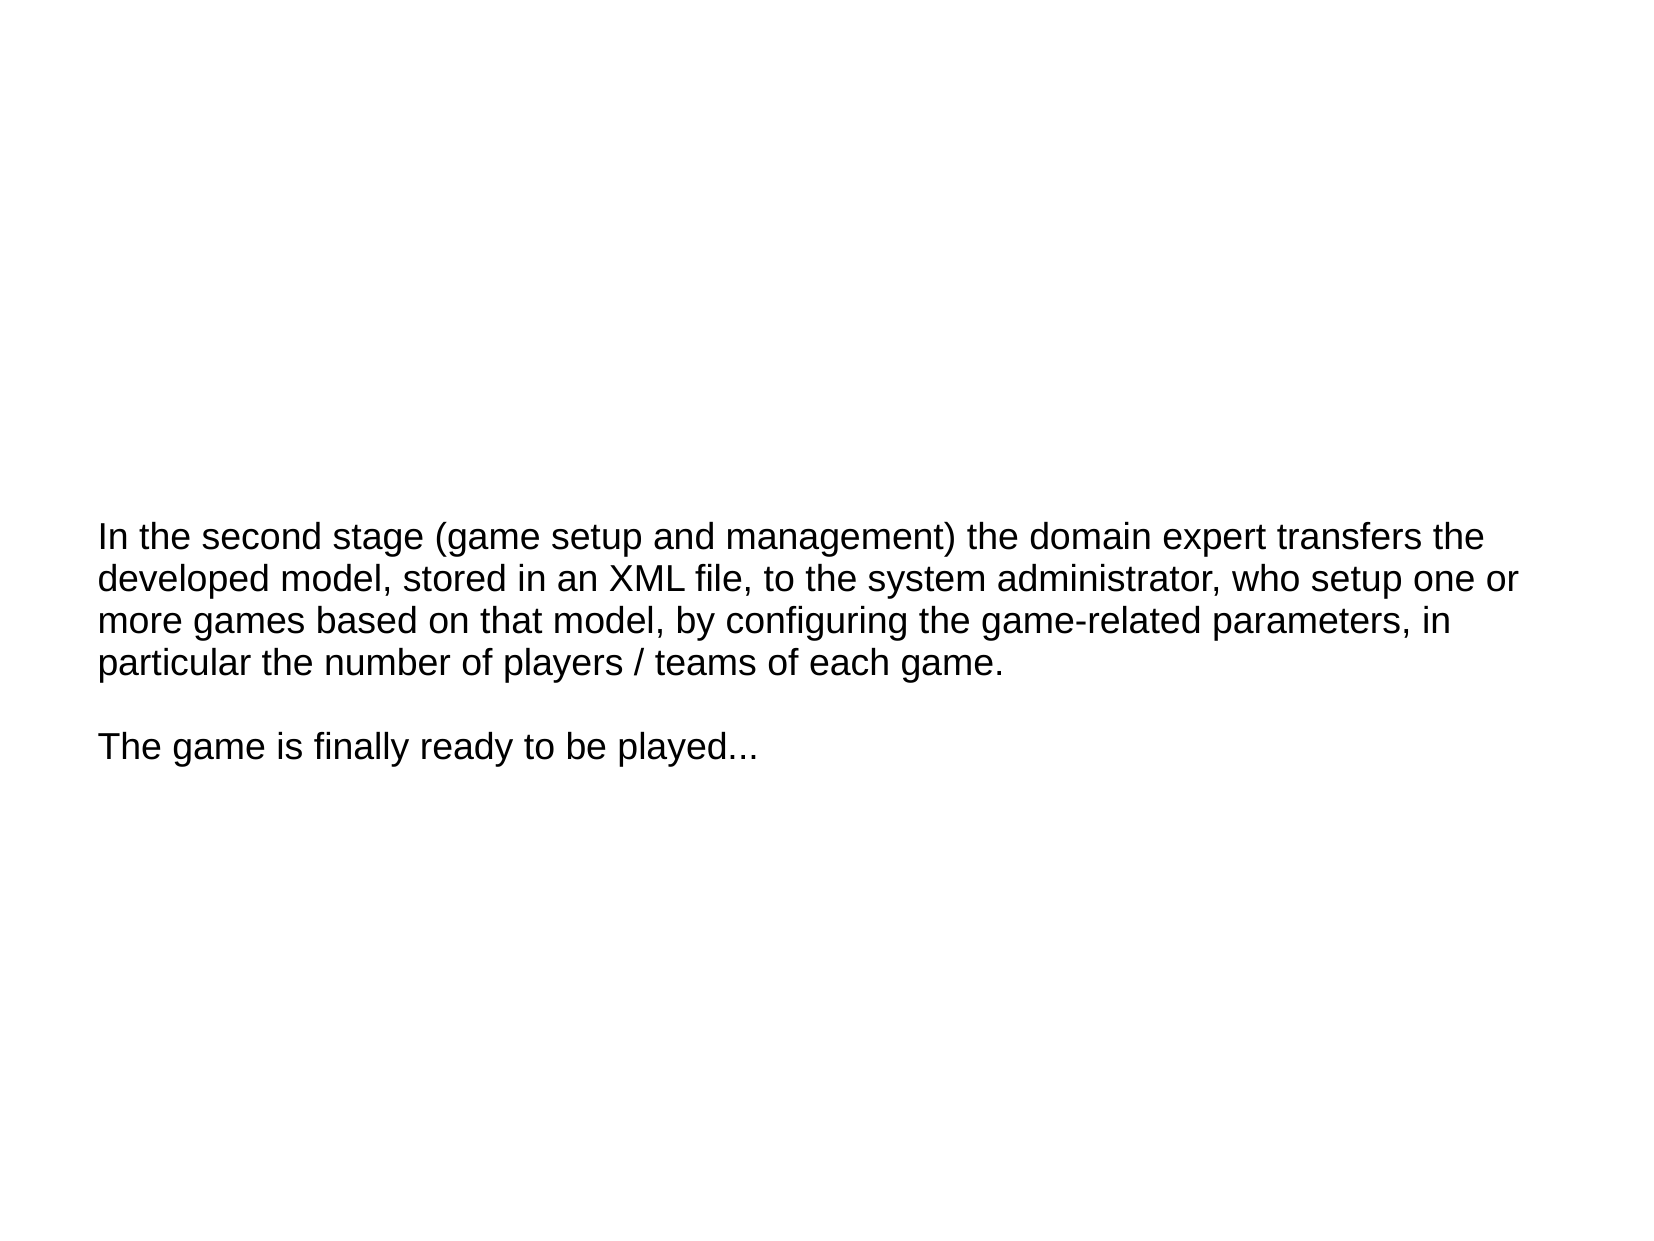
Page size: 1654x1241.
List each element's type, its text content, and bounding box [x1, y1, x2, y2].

text_box In the second stage (game setup and management) the domain expert transfers the developed model, stored in an XML file, to the system administrator, who setup one or more games based on that model, by configuring the game-related parameters, in particular the number of players / teams of each game. The game is finally ready to be played... [82, 507, 1571, 775]
